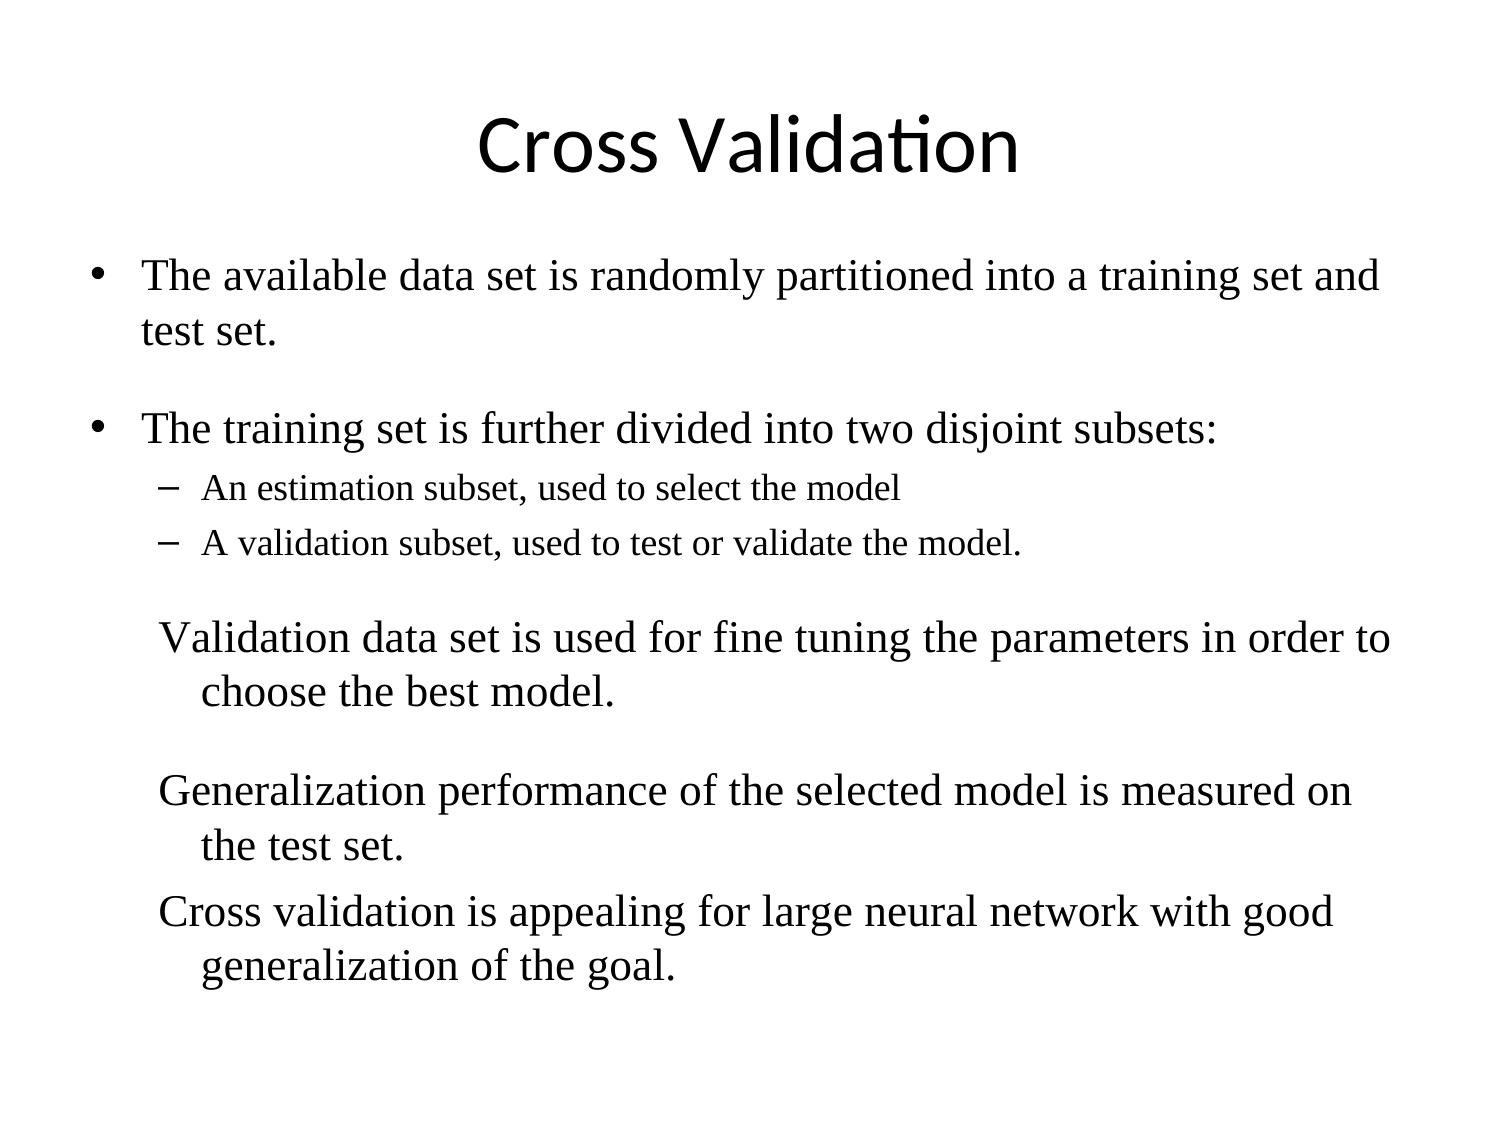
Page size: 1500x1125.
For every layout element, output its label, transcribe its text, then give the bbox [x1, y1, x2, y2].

title Cross Validation [75, 45, 1426, 233]
list The available data set is randomly partitioned into a training set and test set. The training set is further divided into two disjoint subsets: An estimation subset, used to select the model A validation subset, used to test or validate the model. Validation data set is used for fine tuning the parameters in order to choose the best model. Generalization performance of the selected model is measured on the test set. Cross validation is appealing for large neural network with good generalization of the goal. [75, 237, 1426, 1005]
